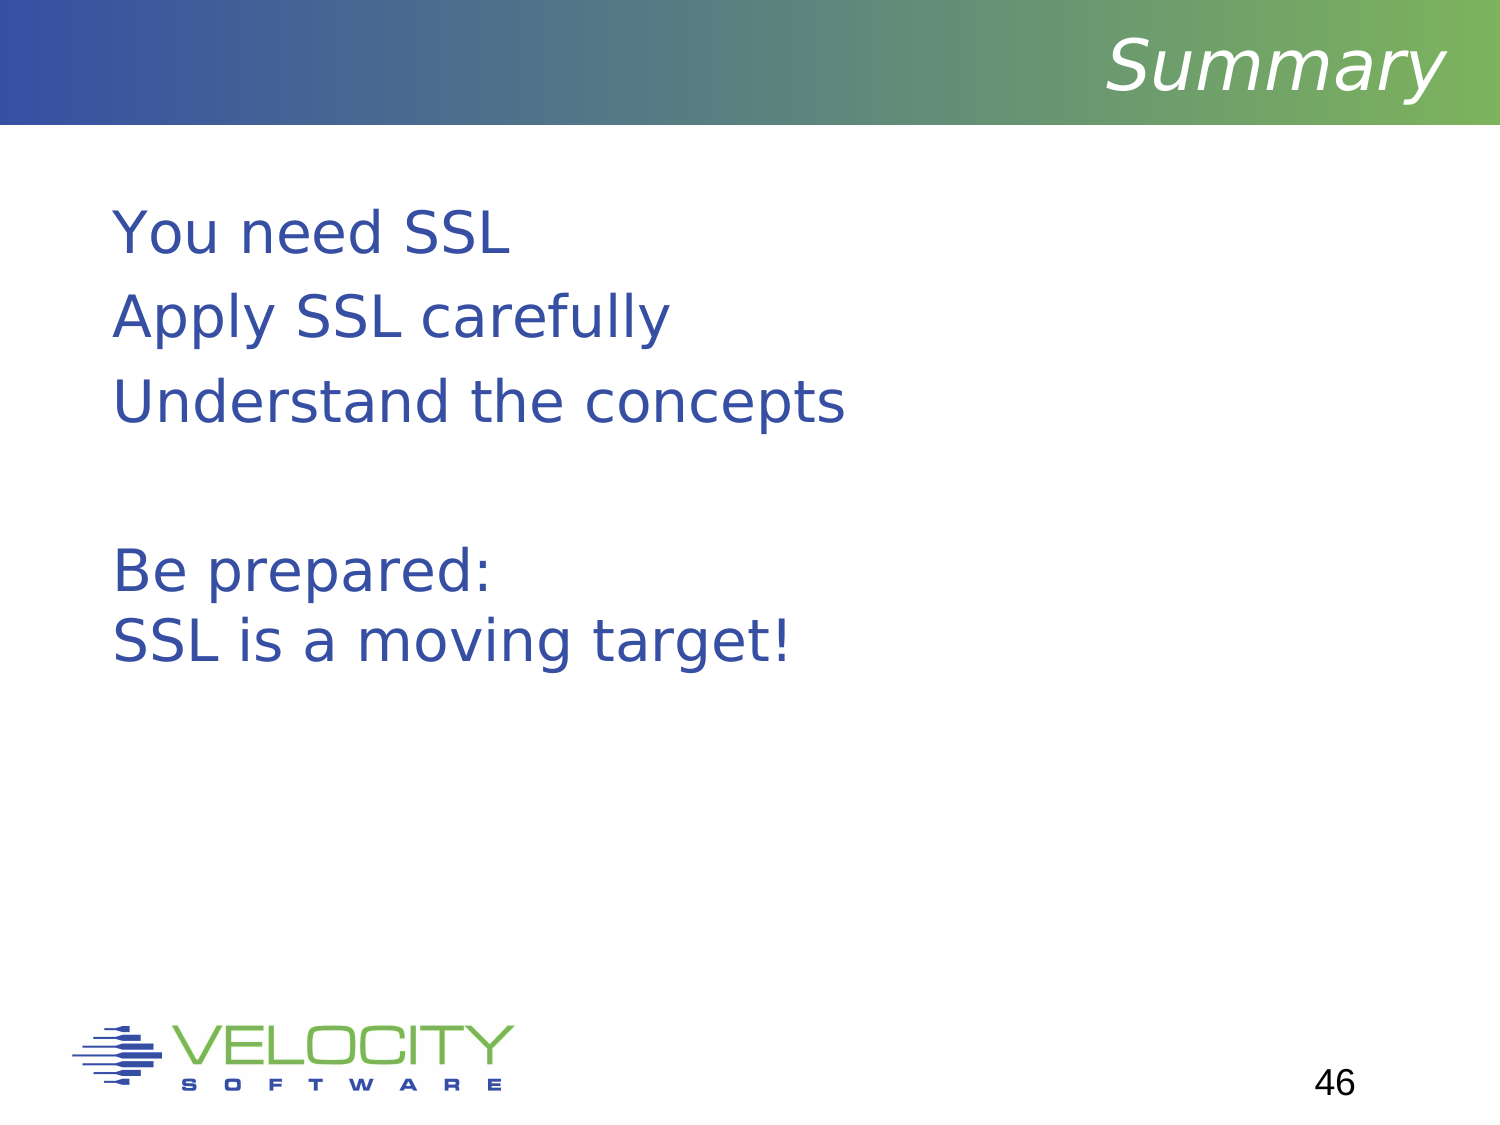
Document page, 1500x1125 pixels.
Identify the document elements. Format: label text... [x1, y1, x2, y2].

title Summary [62, 12, 1463, 113]
picture [50, 1021, 538, 1094]
list You need SSL Apply SSL carefully Understand the concepts Be prepared: SSL is a moving target! [70, 187, 1438, 988]
